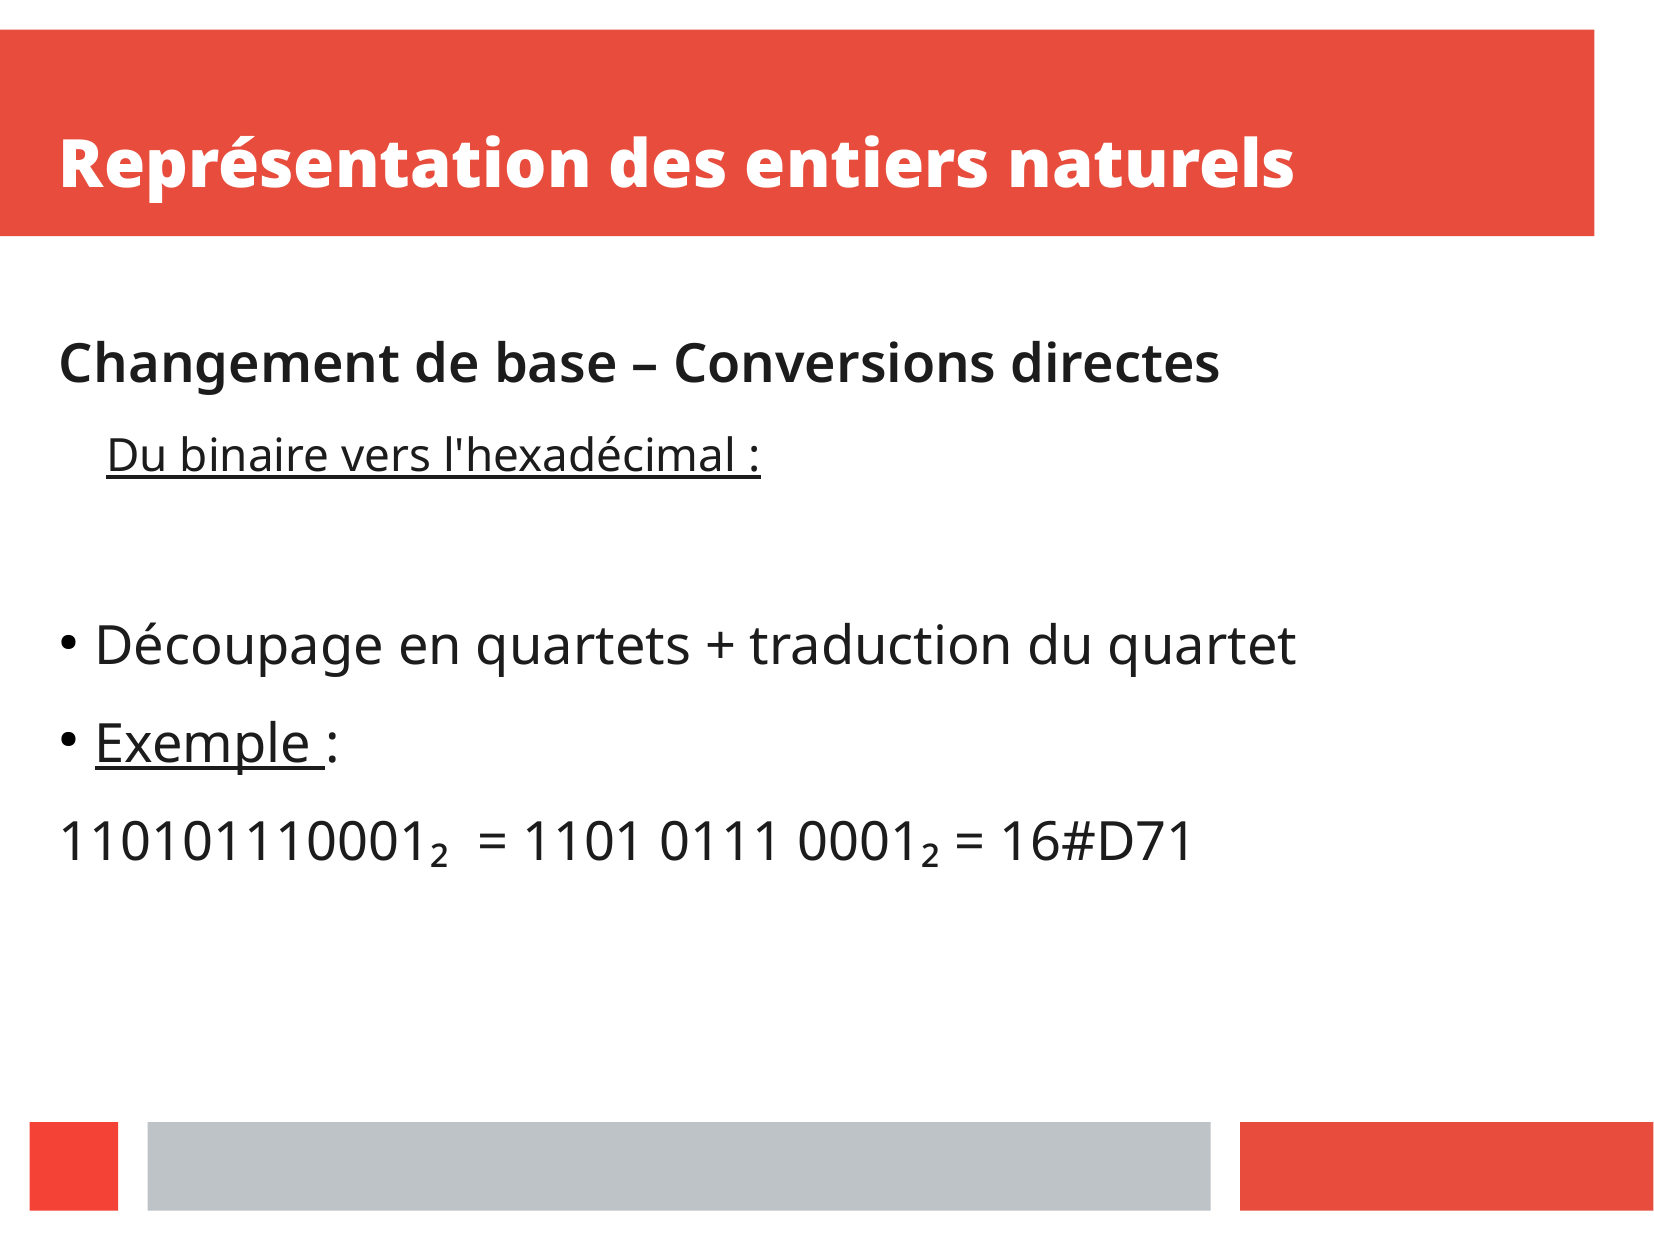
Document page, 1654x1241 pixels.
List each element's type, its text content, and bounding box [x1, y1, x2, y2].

list Changement de base – Conversions directes Du binaire vers l'hexadécimal : Découpage en quartets + traduction du quartet Exemple : 110101110001₂ = 1101 0111 0001₂ = 16#D71 [59, 324, 1565, 1093]
title Représentation des entiers naturels [59, 59, 1595, 207]
